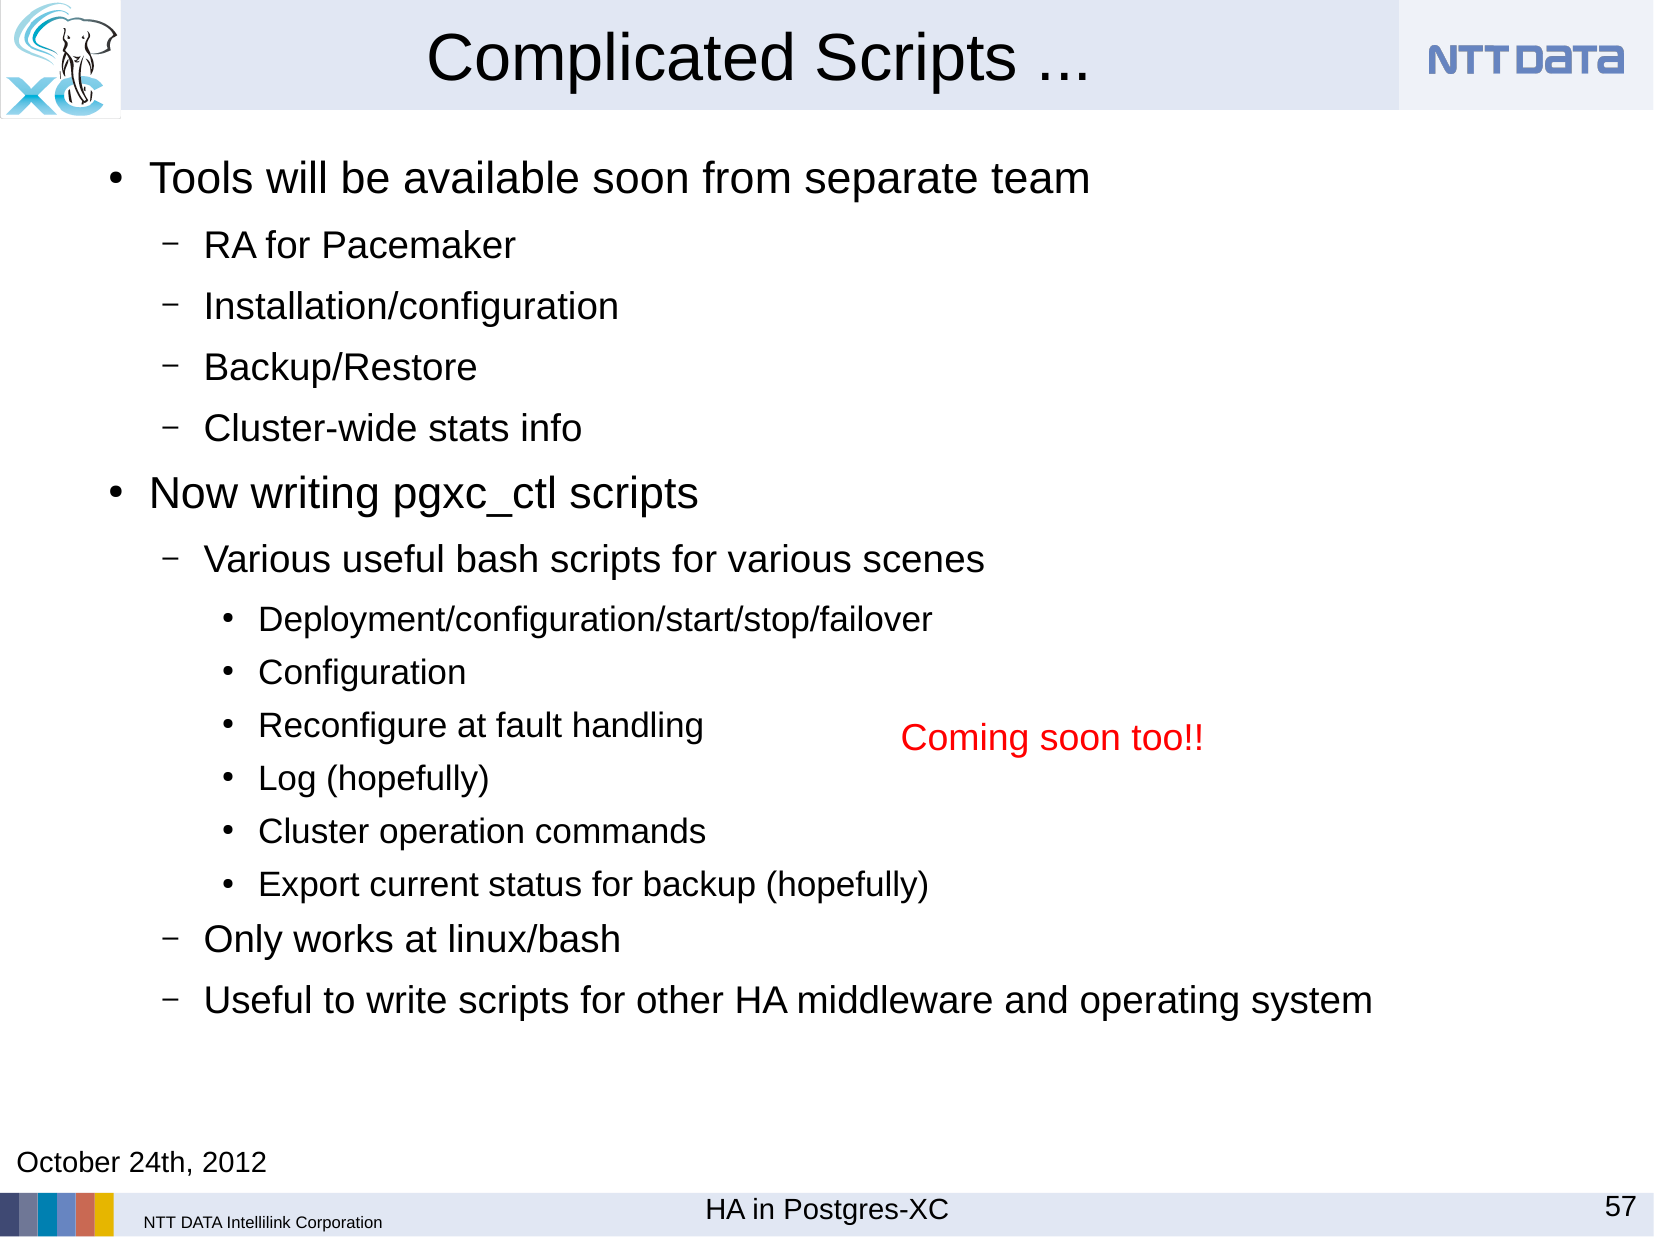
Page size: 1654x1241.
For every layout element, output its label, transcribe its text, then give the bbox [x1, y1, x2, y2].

list Tools will be available soon from separate team RA for Pacemaker Installation/configuration Backup/Restore Cluster-wide stats info Now writing pgxc_ctl scripts Various useful bash scripts for various scenes Deployment/configuration/start/stop/failover Configuration Reconfigure at fault handling Log (hopefully) Cluster operation commands Export current status for backup (hopefully) Only works at linux/bash Useful to write scripts for other HA middleware and operating system [94, 153, 1583, 1028]
picture [1429, 45, 1624, 74]
text_box Coming soon too!! [885, 708, 1288, 766]
picture [0, 0, 121, 119]
title Complicated Scripts ... [120, 3, 1399, 110]
